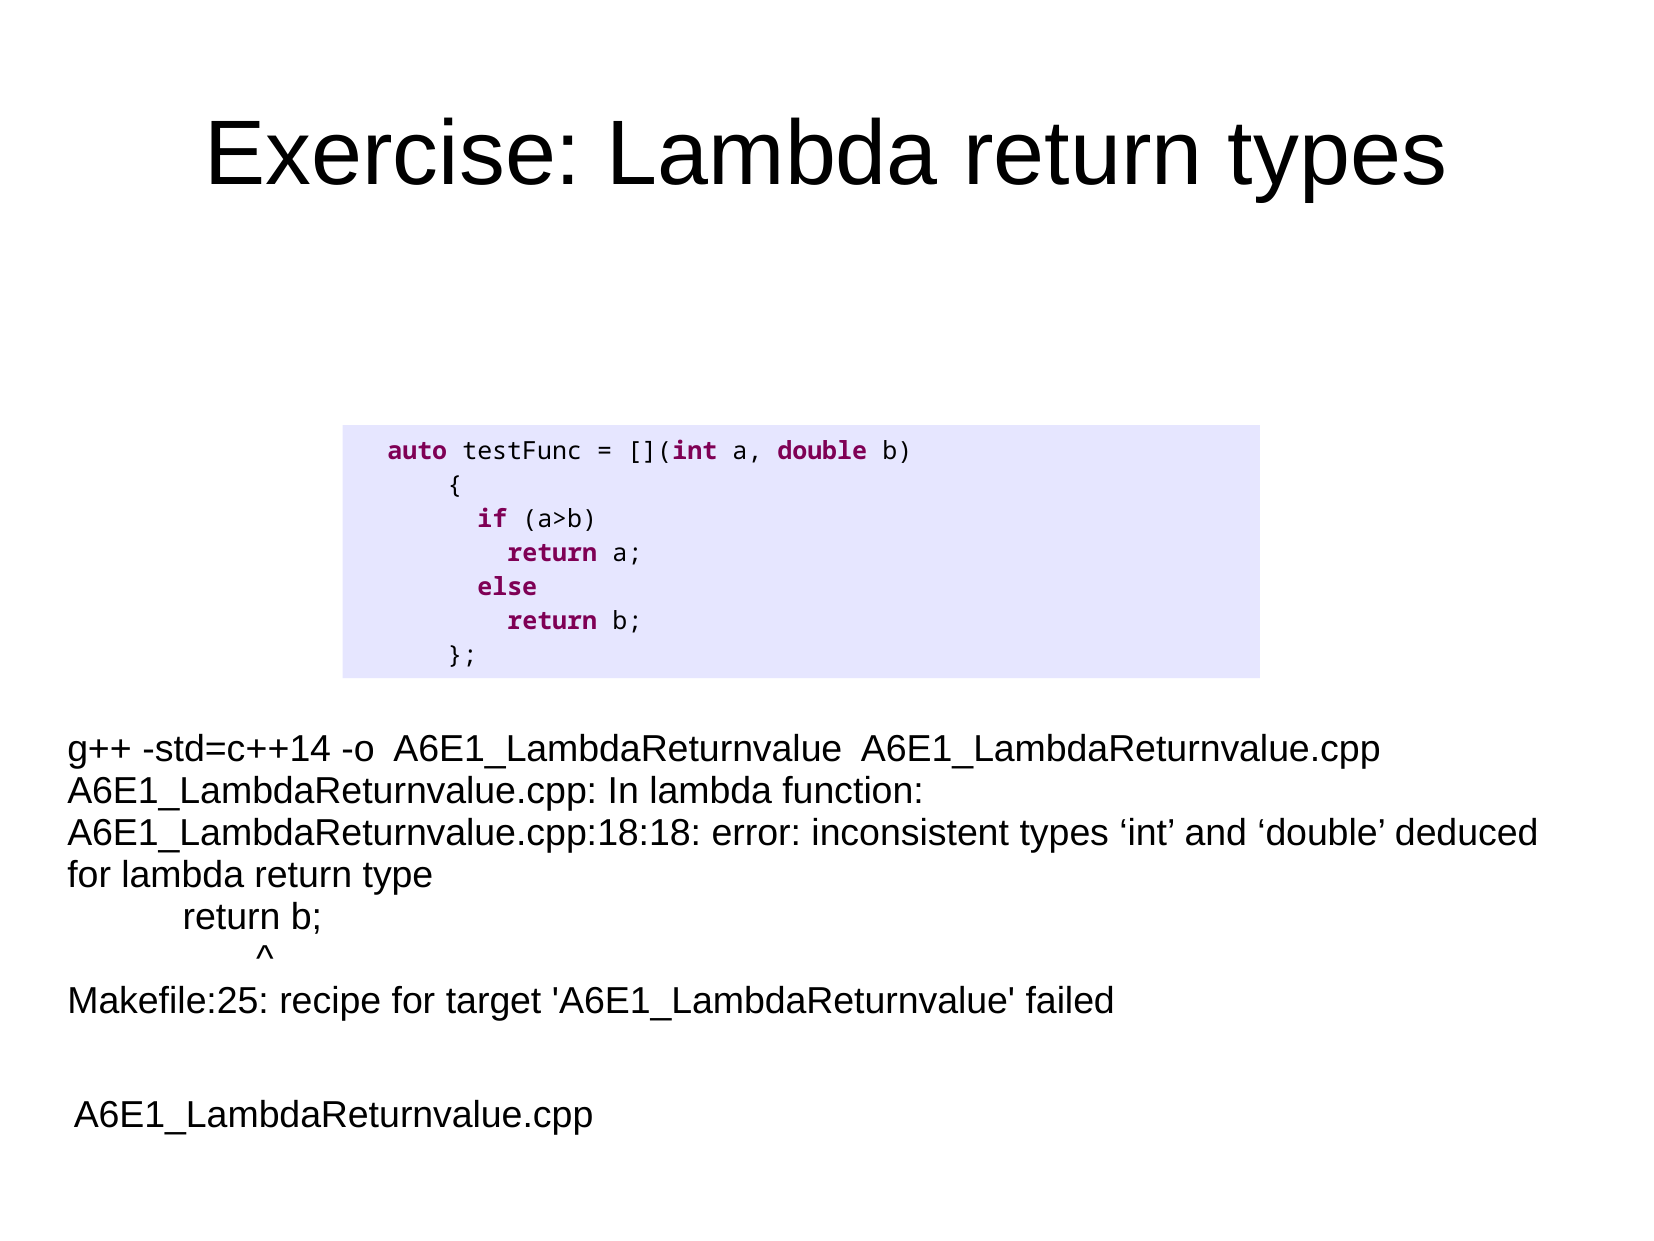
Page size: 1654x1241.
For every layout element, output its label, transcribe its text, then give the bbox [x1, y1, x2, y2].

text_box A6E1_LambdaReturnvalue.cpp [59, 1086, 609, 1144]
title Exercise: Lambda return types [82, 49, 1571, 257]
text_box auto testFunc = [](int a, double b) { if (a>b) return a; else return b; }; [342, 425, 1260, 662]
text_box g++ -std=c++14 -o A6E1_LambdaReturnvalue A6E1_LambdaReturnvalue.cpp A6E1_LambdaReturnvalue.cpp: In lambda function: A6E1_LambdaReturnvalue.cpp:18:18: error: inconsistent types ‘int’ and ‘double’ deduced for lambda return type return b; ^ Makefile:25: recipe for target 'A6E1_LambdaReturnvalue' failed [52, 719, 1608, 1029]
